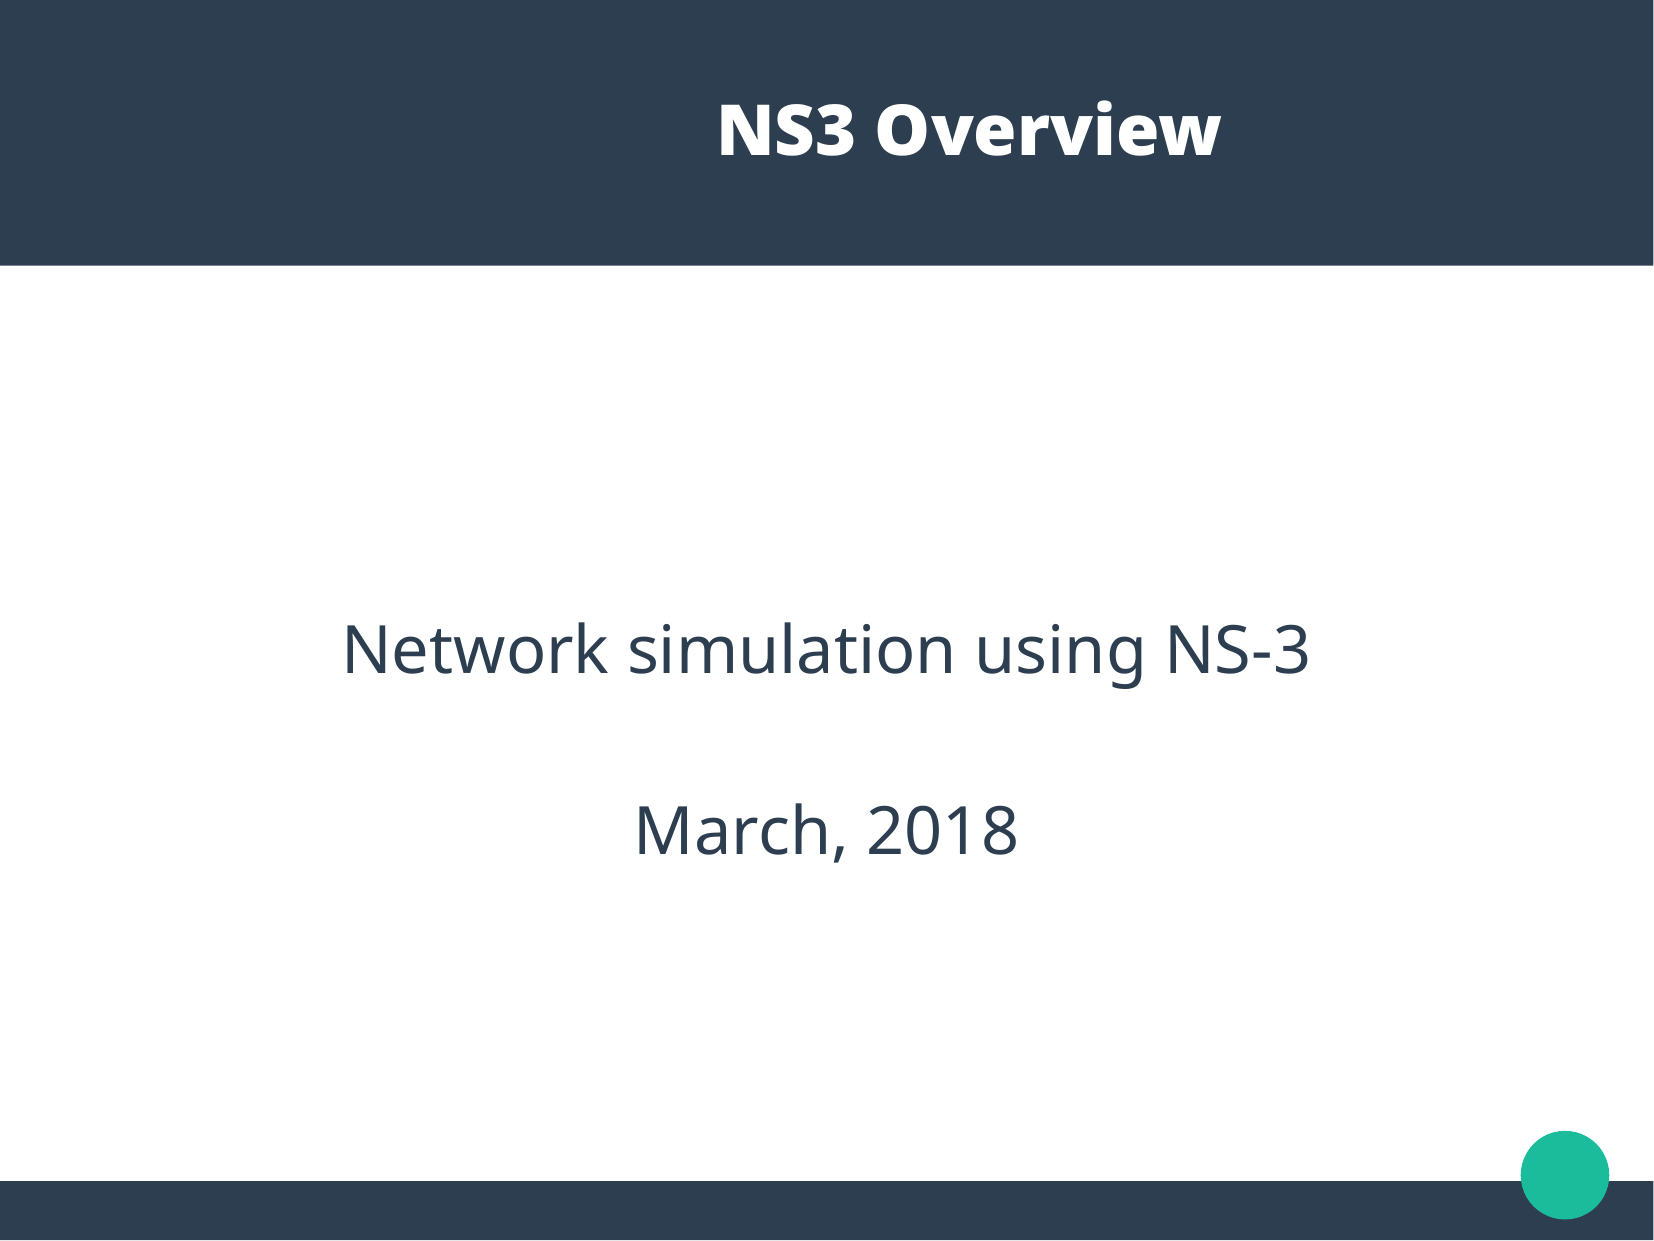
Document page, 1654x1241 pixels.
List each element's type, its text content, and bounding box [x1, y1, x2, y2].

subtitle Network simulation using NS-3 March, 2018 [59, 324, 1595, 1152]
title NS3 Overview [59, 49, 1595, 207]
